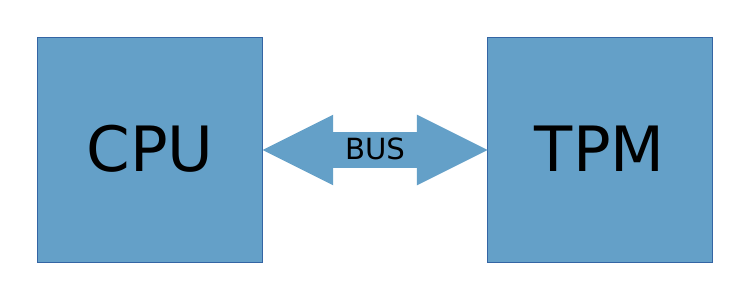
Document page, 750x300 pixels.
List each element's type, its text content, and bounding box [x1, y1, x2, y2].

text_box TPM [487, 37, 713, 263]
text_box CPU [37, 37, 263, 263]
